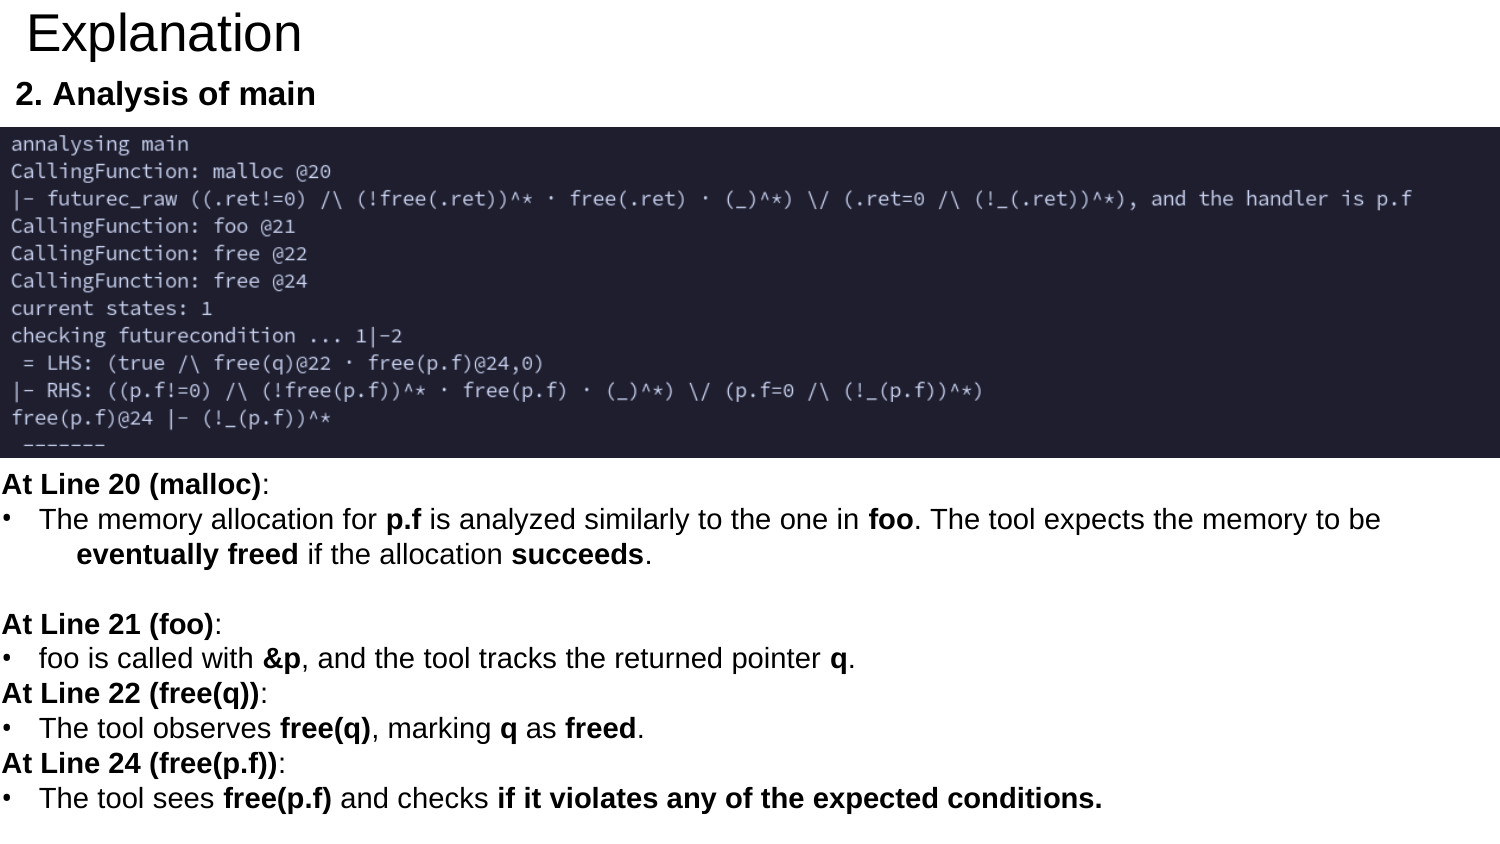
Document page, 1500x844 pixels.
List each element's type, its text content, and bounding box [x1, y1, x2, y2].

title Explanation [11, 0, 1409, 78]
text_box 2. Analysis of main [0, 64, 1489, 127]
text_box At Line 20 (malloc): The memory allocation for p.f is analyzed similarly to the one in foo. The tool expects the memory to be eventually freed if the allocation succeeds. At Line 21 (foo): foo is called with &p, and the tool tracks the returned pointer q. At Line 22 (free(q)): The tool observes free(q), marking q as freed. At Line 24 (free(p.f)): The tool sees free(p.f) and checks if it violates any of the expected conditions. [0, 457, 1500, 827]
picture [0, 127, 1500, 457]
